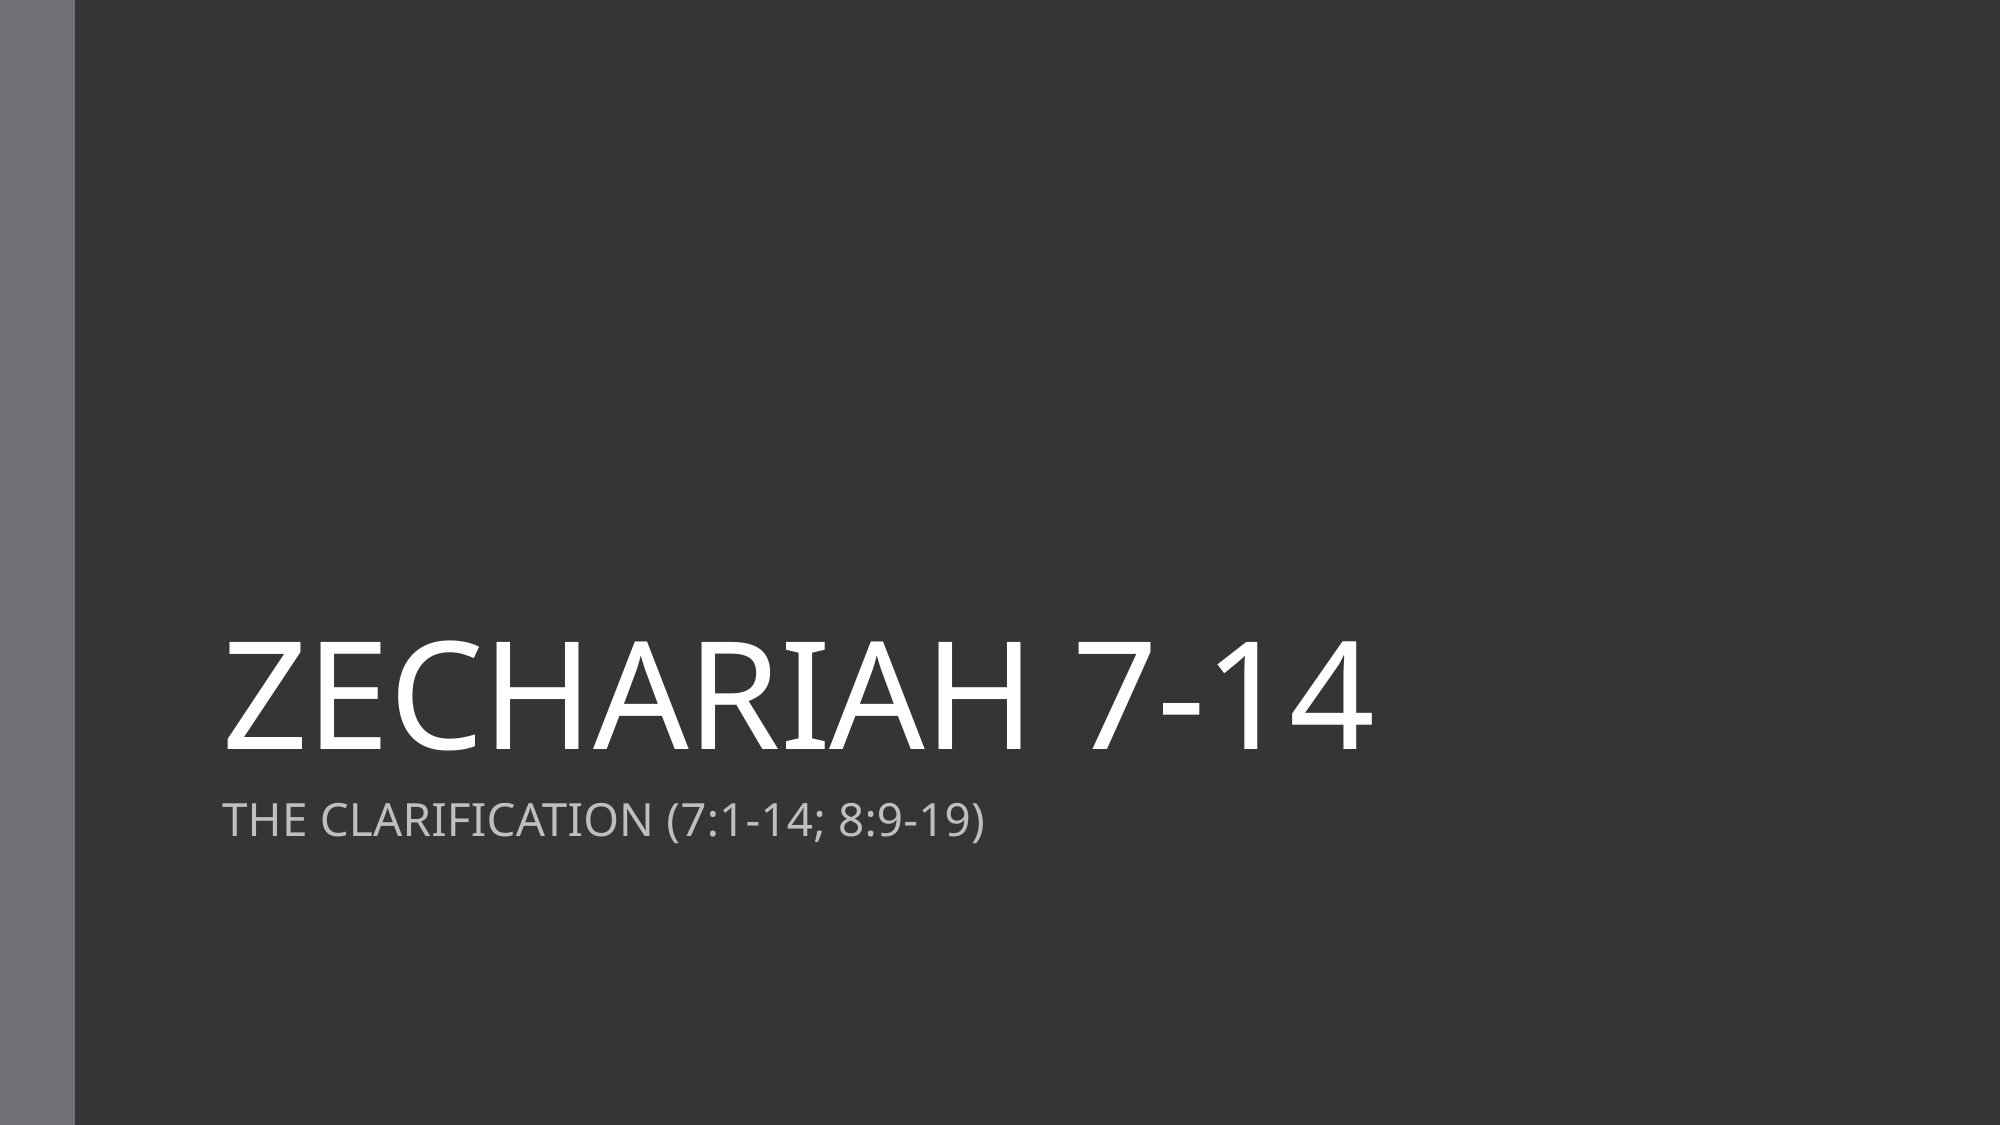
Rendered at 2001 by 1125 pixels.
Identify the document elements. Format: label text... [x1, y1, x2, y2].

subtitle THE CLARIFICATION (7:1-14; 8:9-19) [206, 787, 1752, 1066]
title ZECHARIAH 7-14 [206, 124, 1752, 787]
